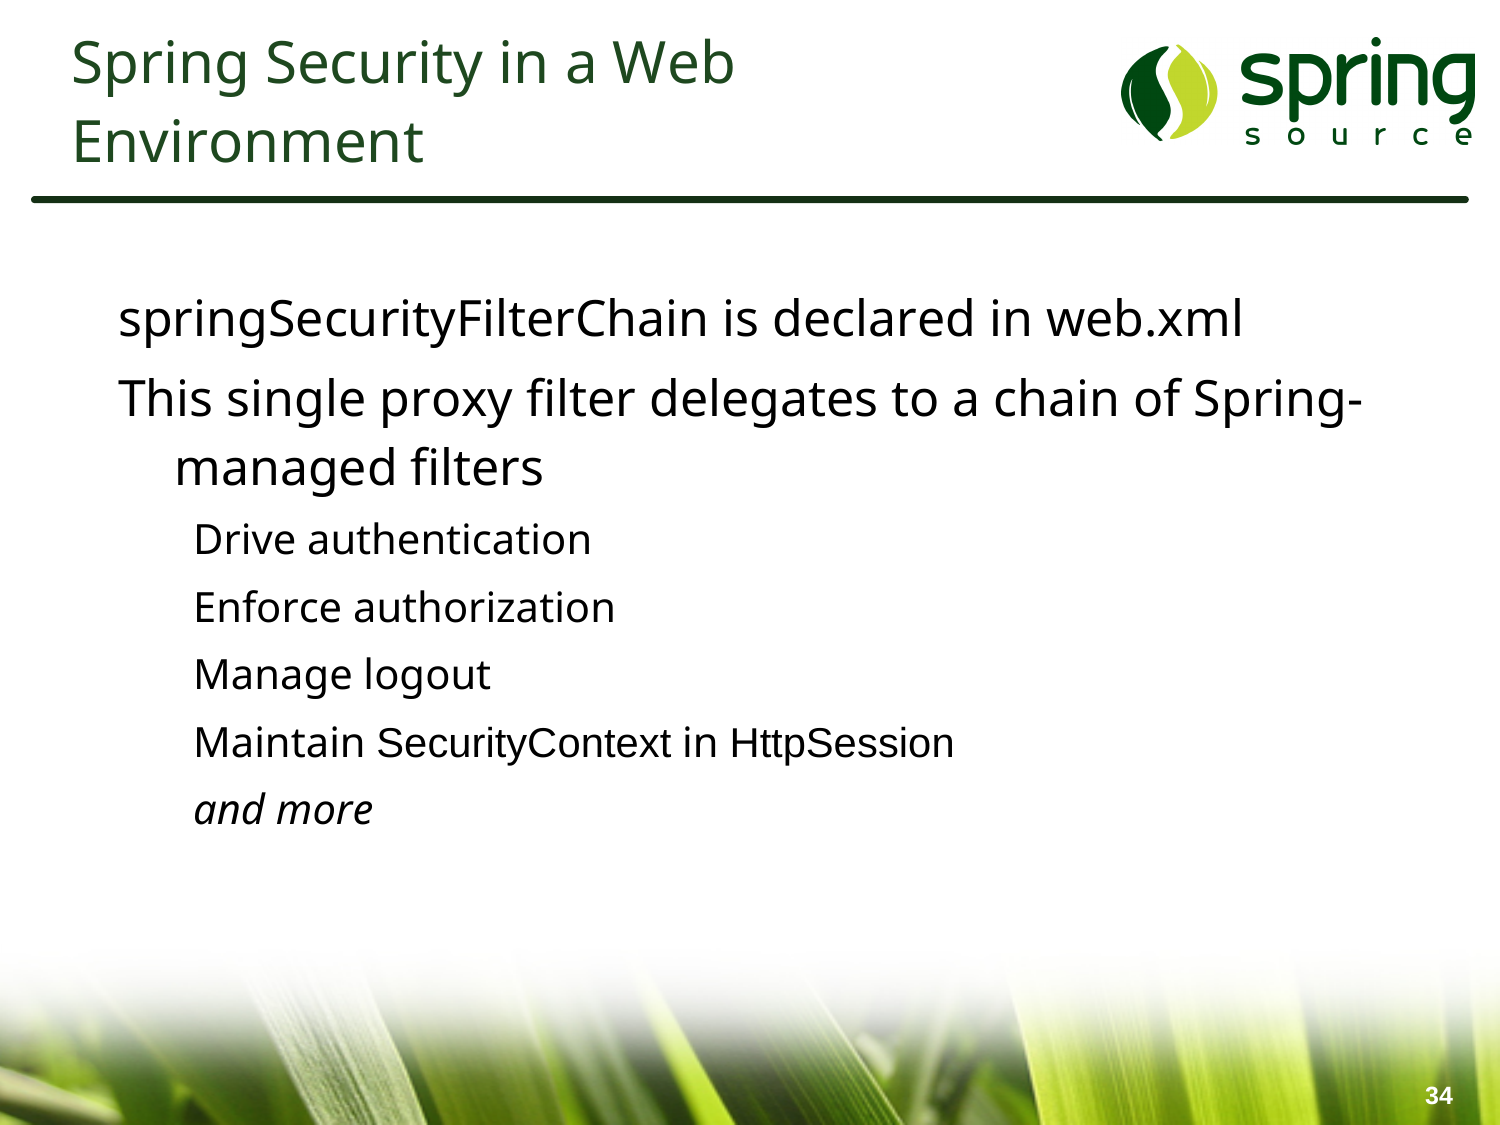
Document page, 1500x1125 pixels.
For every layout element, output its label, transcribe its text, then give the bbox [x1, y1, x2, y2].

title Spring Security in a Web Environment [56, 13, 1089, 176]
picture [1121, 37, 1475, 145]
list springSecurityFilterChain is declared in web.xml This single proxy filter delegates to a chain of Spring-managed filters Drive authentication Enforce authorization Manage logout Maintain SecurityContext in HttpSession and more [103, 275, 1394, 938]
picture [0, 944, 1500, 1125]
